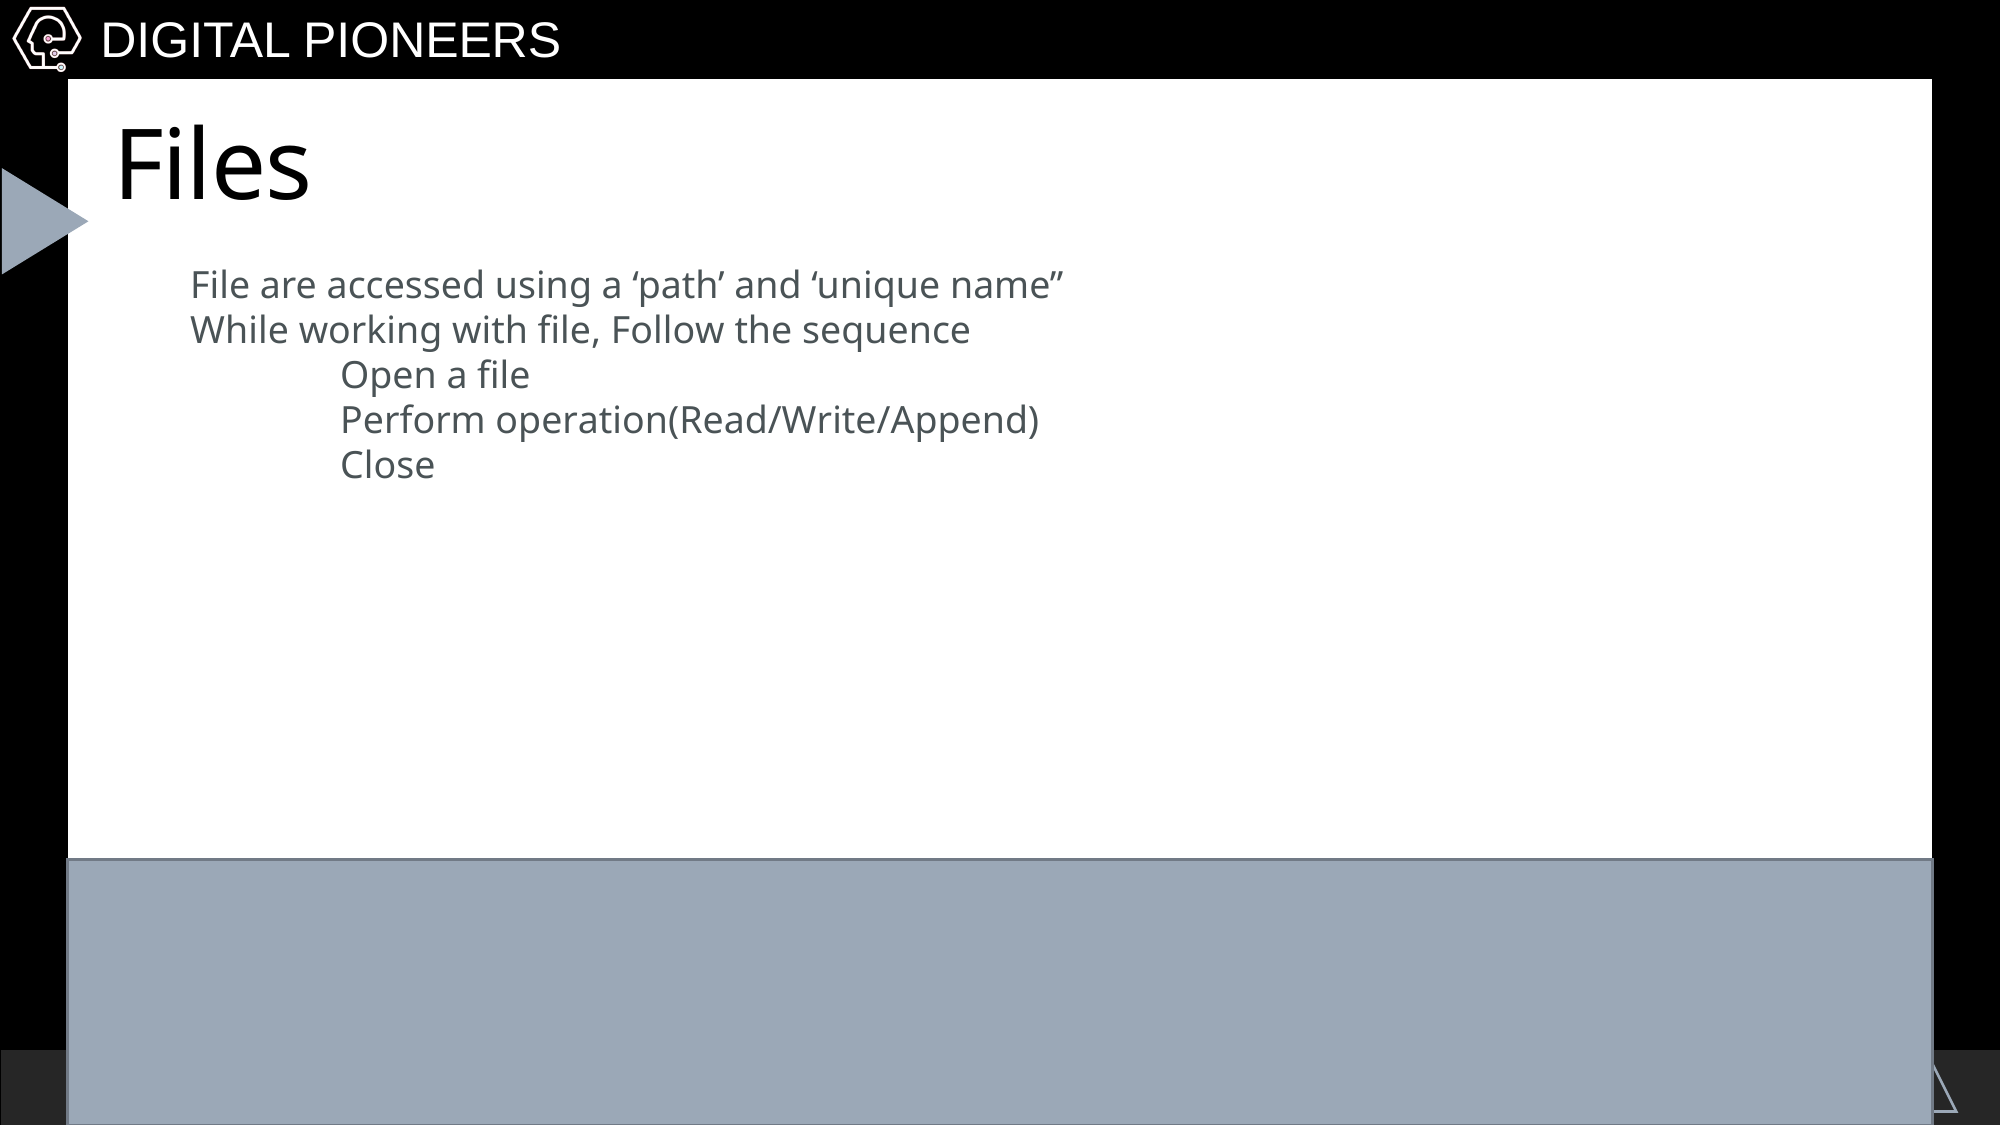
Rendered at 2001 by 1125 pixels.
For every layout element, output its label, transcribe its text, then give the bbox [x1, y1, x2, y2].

title Files [98, 93, 1813, 243]
picture [7, 5, 85, 73]
text_box File are accessed using a ‘path’ and ‘unique name” While working with file, Follow the sequence Open a file Perform operation(Read/Write/Append) Close [128, 253, 1372, 542]
text_box DIGITAL PIONEERS [85, 0, 596, 76]
text_box [68, 860, 1933, 1125]
